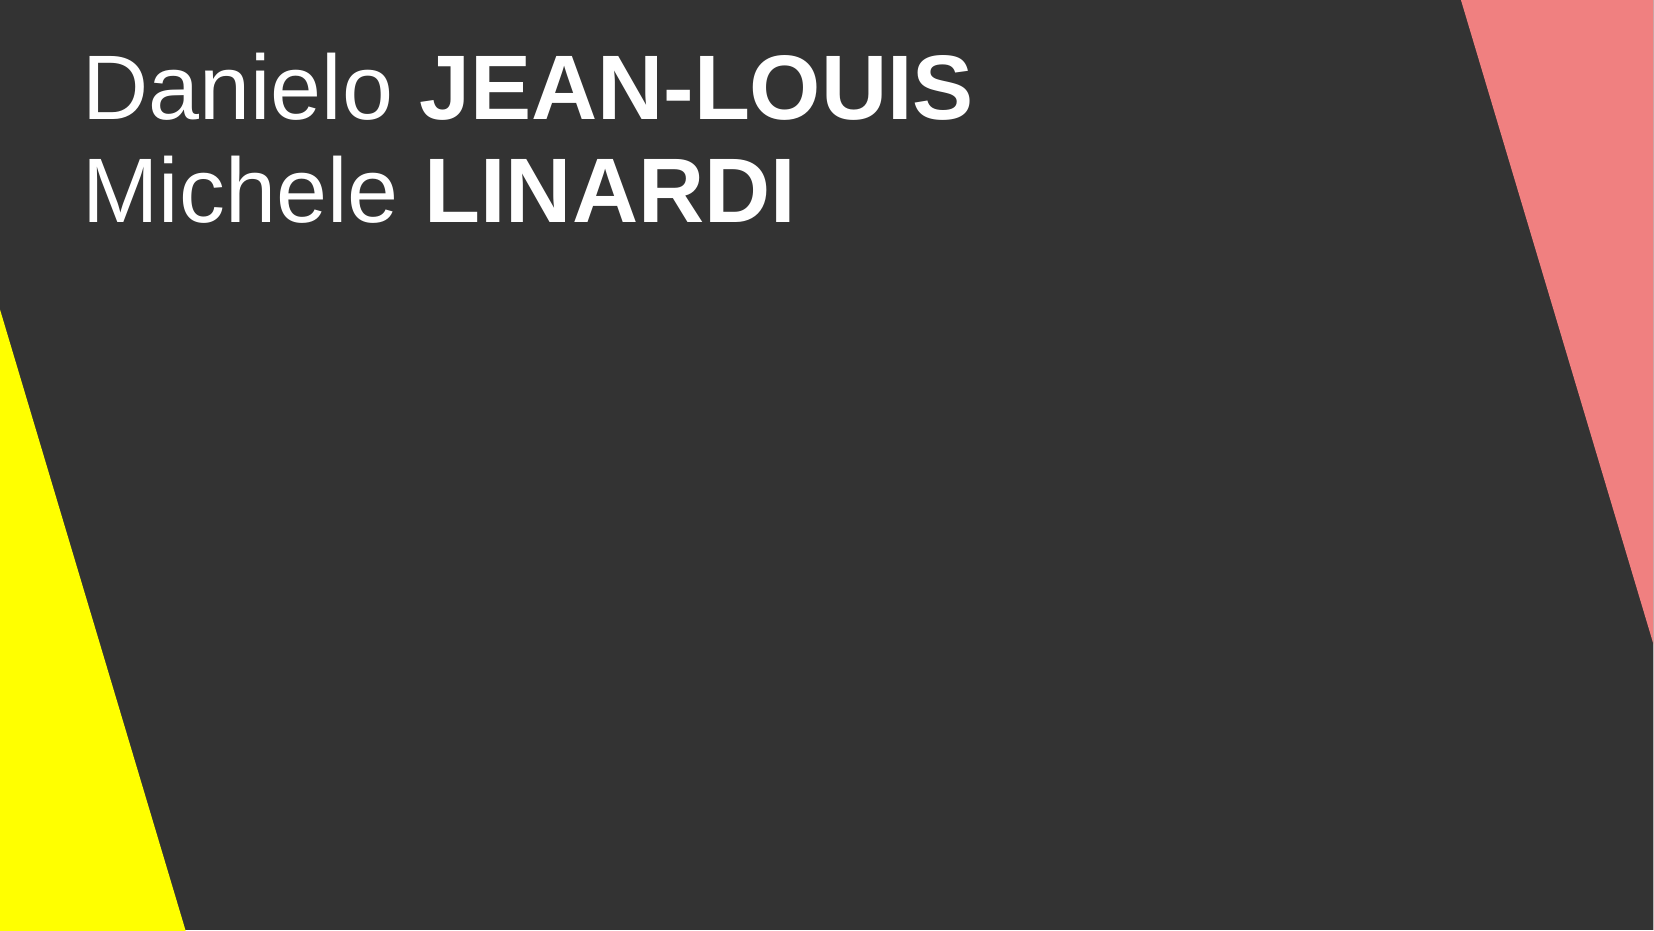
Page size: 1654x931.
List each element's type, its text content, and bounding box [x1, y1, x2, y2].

subtitle Danielo JEAN-LOUIS Michele LINARDI [82, 36, 1571, 758]
text_box [1460, 0, 1654, 647]
text_box [0, 309, 186, 931]
